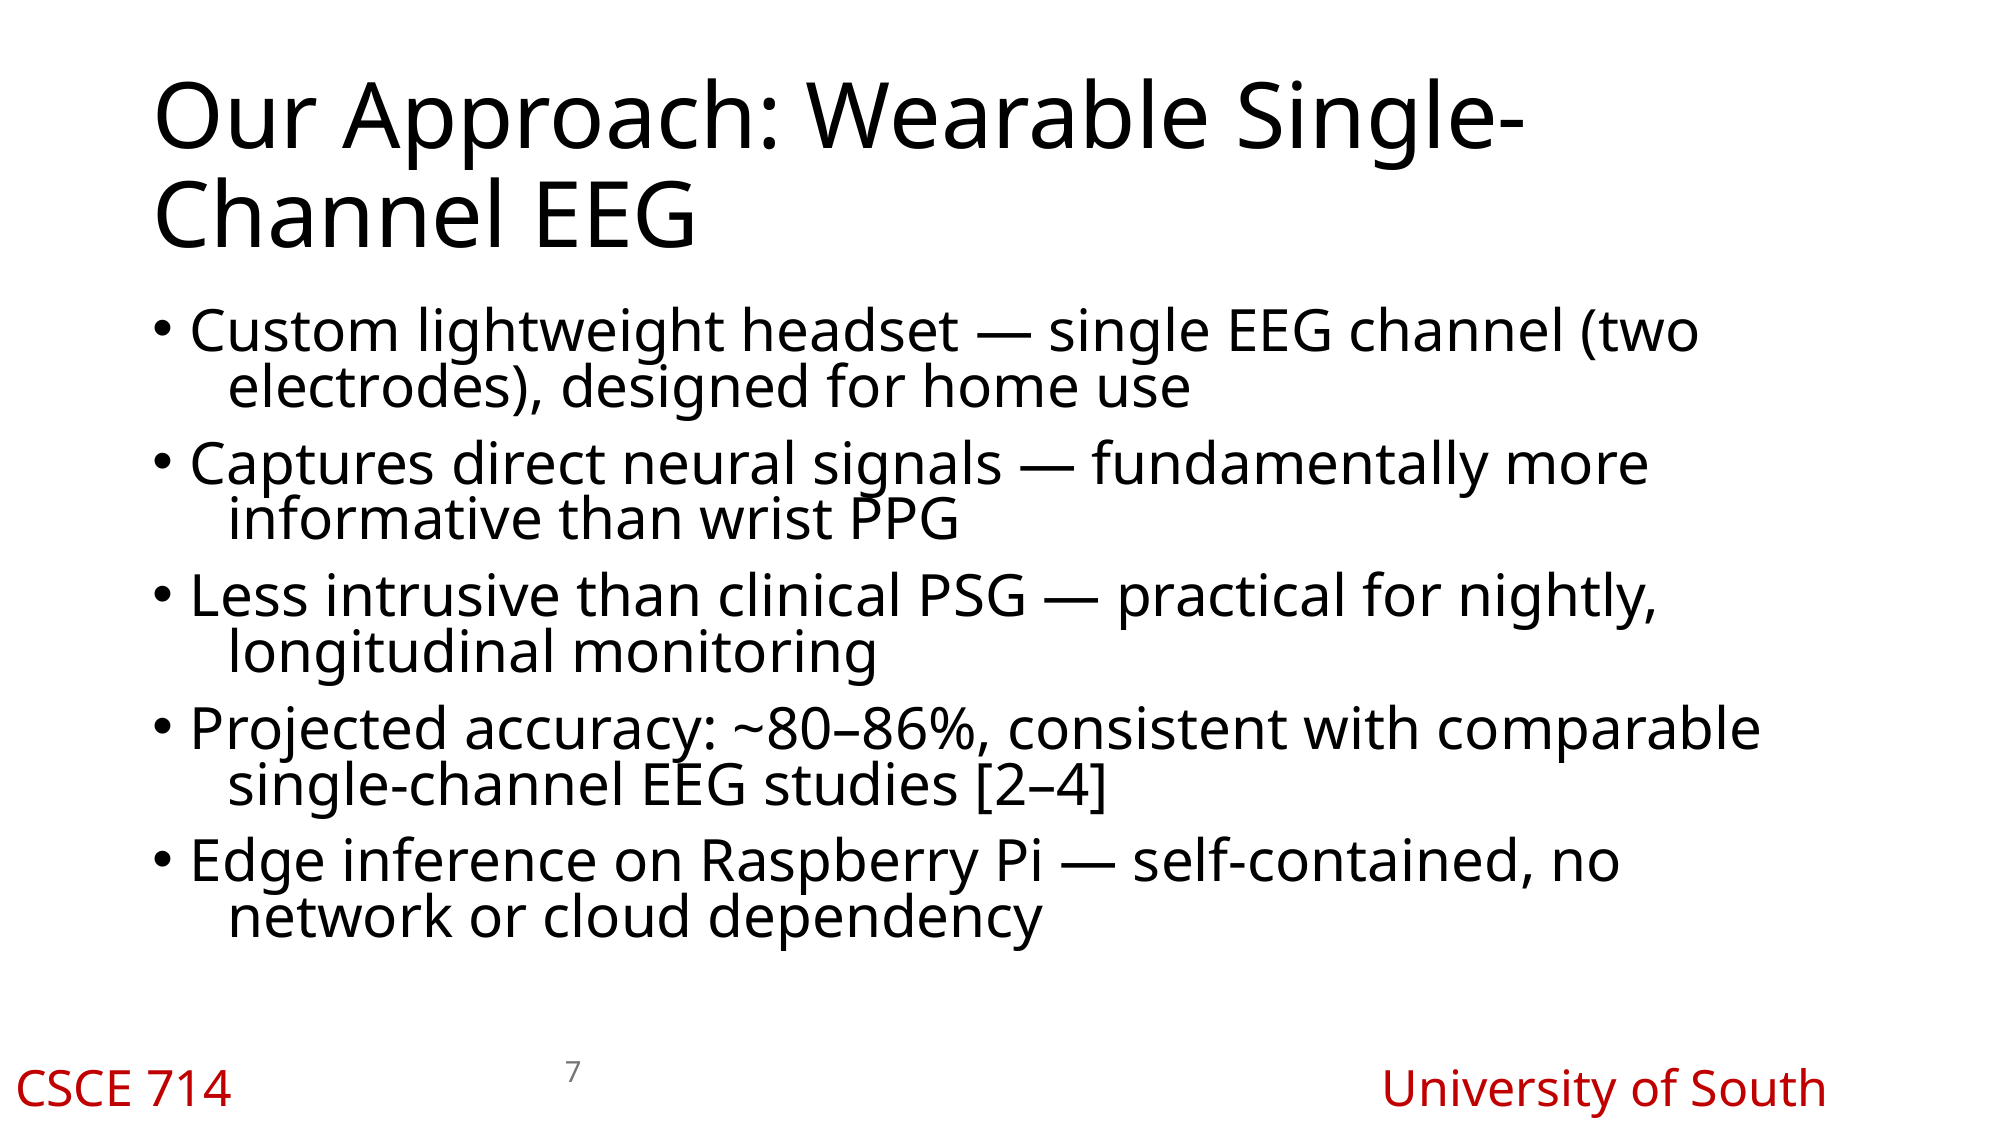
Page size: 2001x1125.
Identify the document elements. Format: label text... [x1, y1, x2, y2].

text_box CSCE 714 [0, 1049, 249, 1125]
title Our Approach: Wearable Single-Channel EEG [137, 59, 1863, 278]
text_box University of South Carolina [1366, 1049, 2000, 1125]
list Custom lightweight headset — single EEG channel (two electrodes), designed for home use Captures direct neural signals — fundamentally more informative than wrist PPG Less intrusive than clinical PSG — practical for nightly, longitudinal monitoring Projected accuracy: ~80–86%, consistent with comparable single-channel EEG studies [2–4] Edge inference on Raspberry Pi — self-contained, no network or cloud dependency [137, 299, 1863, 1014]
text_box [549, 1042, 1000, 1103]
